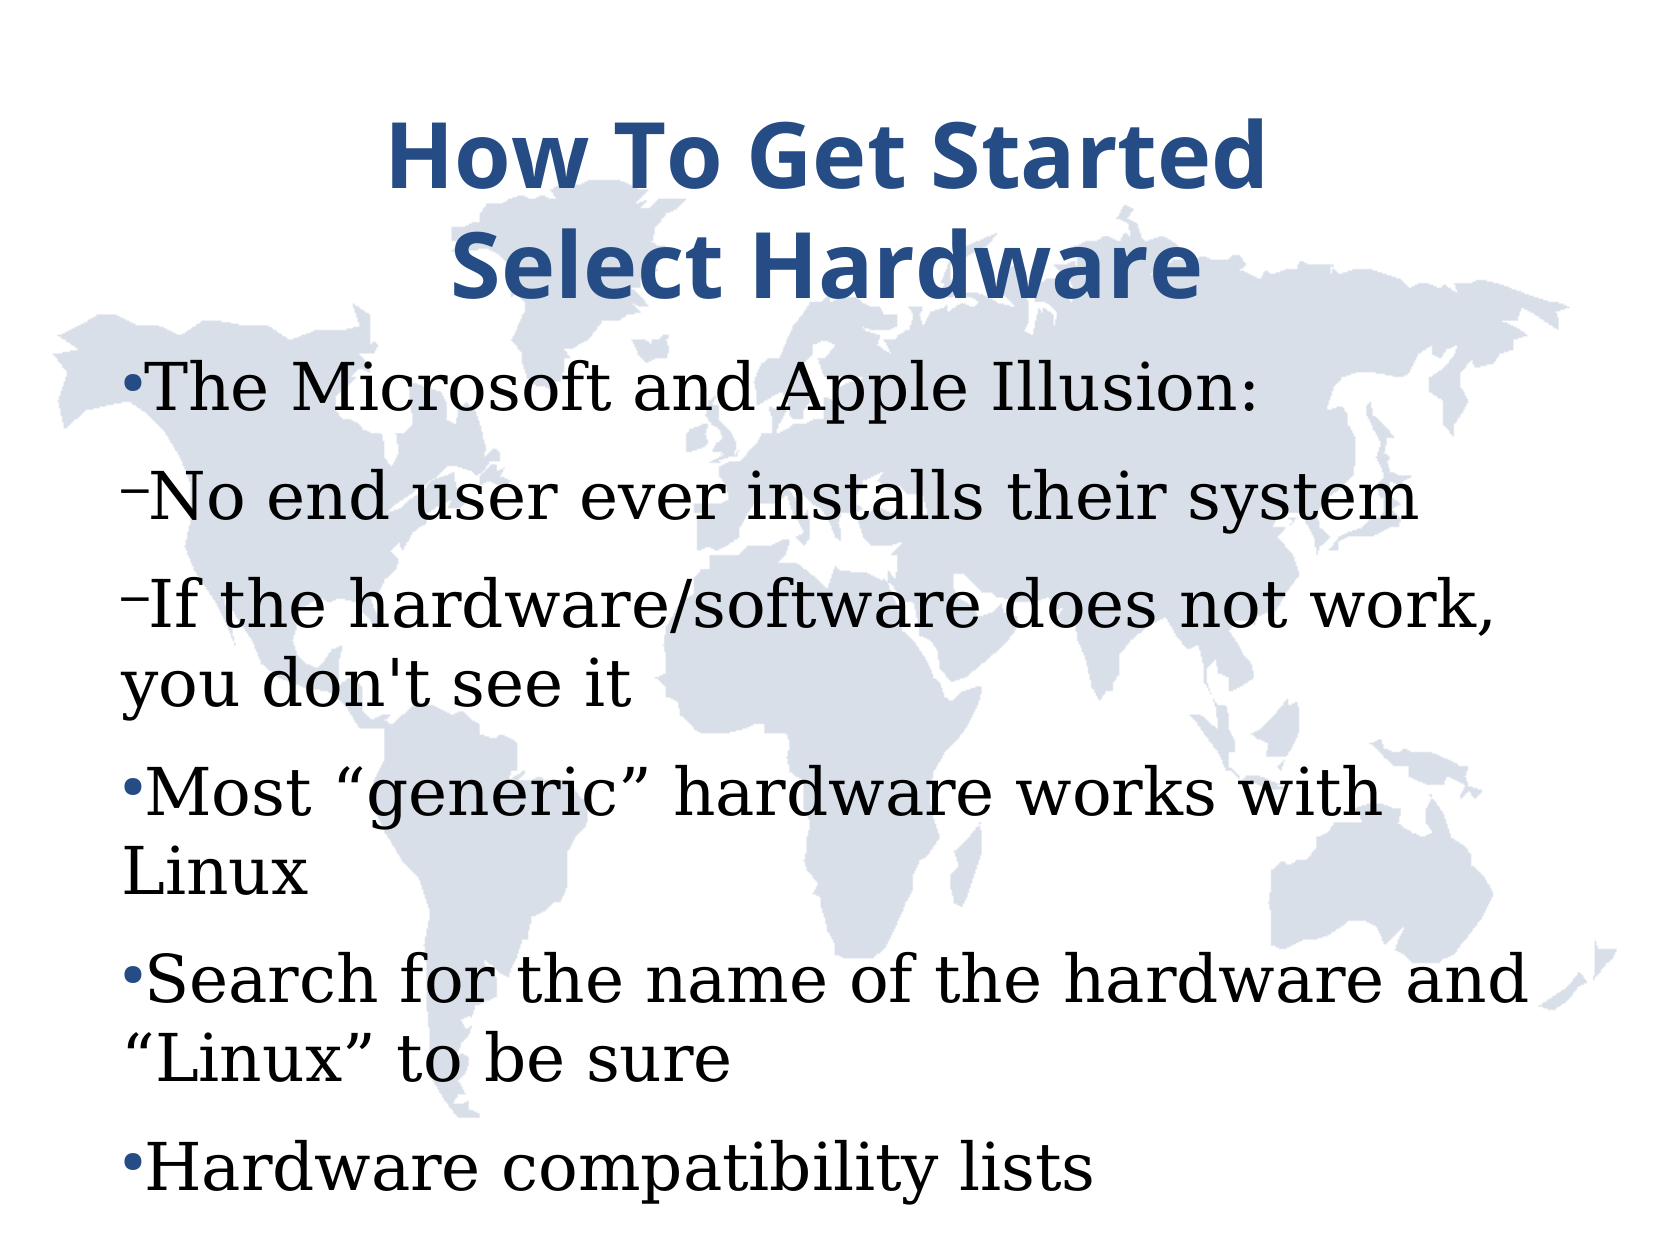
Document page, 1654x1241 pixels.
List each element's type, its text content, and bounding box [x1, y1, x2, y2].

title How To Get Started Select Hardware [121, 96, 1534, 317]
list The Microsoft and Apple Illusion: No end user ever installs their system If the hardware/software does not work, you don't see it Most “generic” hardware works with Linux Search for the name of the hardware and “Linux” to be sure Hardware compatibility lists [121, 344, 1534, 1151]
